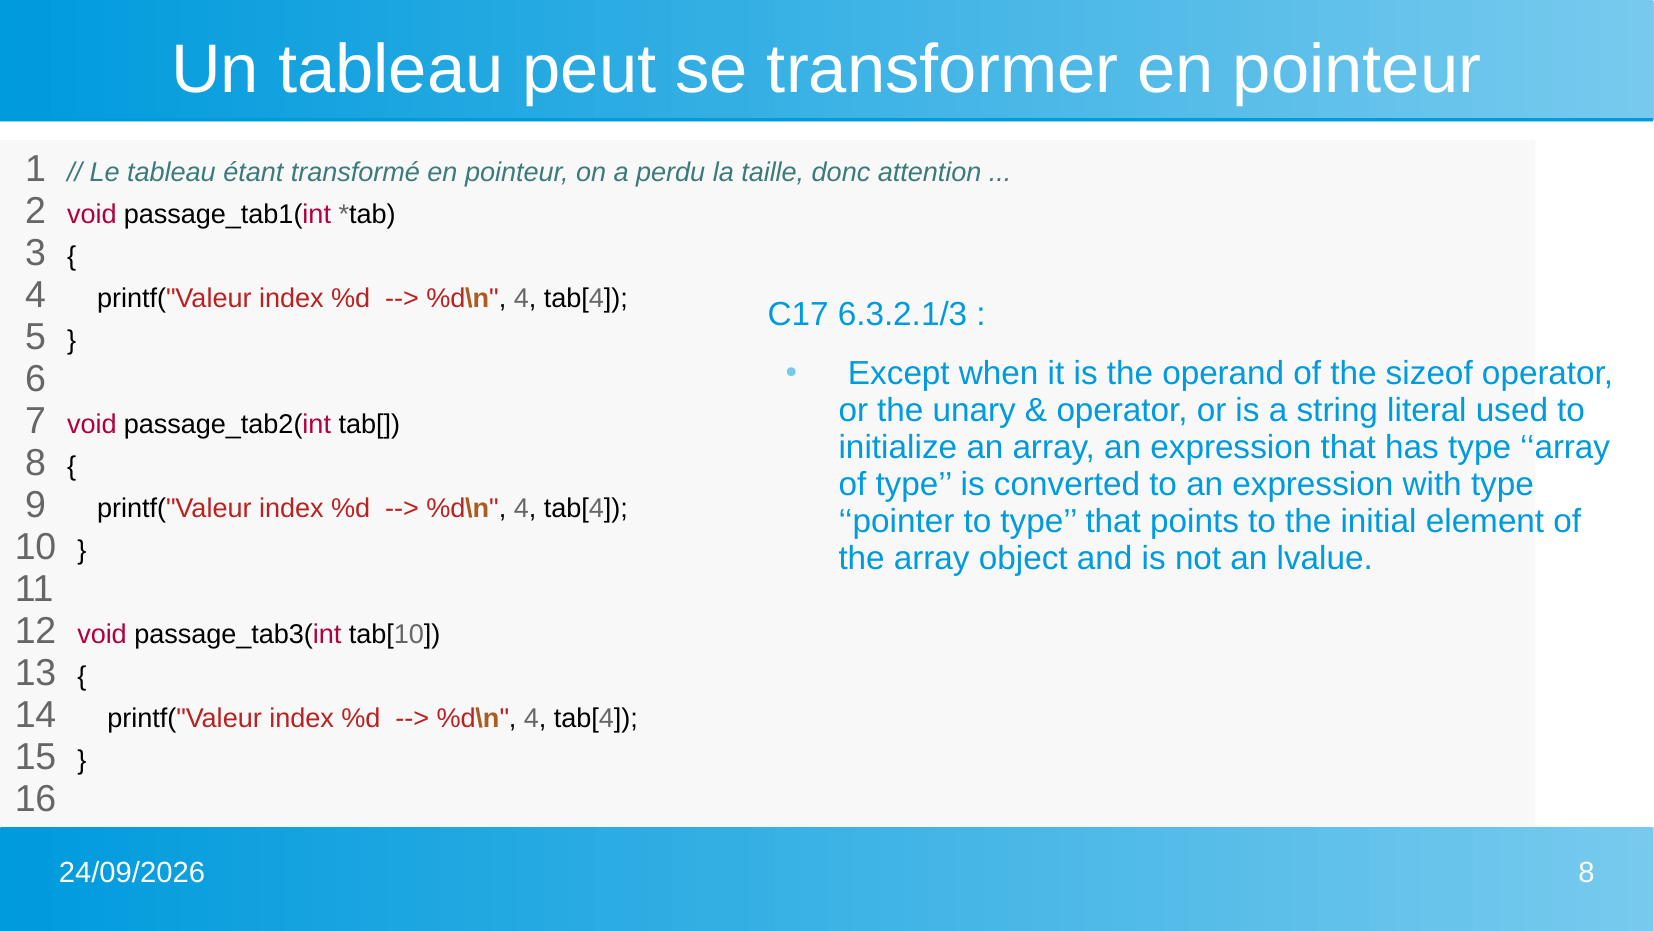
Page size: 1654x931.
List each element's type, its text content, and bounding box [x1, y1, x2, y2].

list C17 6.3.2.1/3 : Except when it is the operand of the sizeof operator, or the unary & operator, or is a string literal used to initialize an array, an expression that has type ‘‘array of type’’ is converted to an expression with type ‘‘pointer to type’’ that points to the initial element of the array object and is not an lvalue. [767, 295, 1625, 680]
text_box 1 // Le tableau étant transformé en pointeur, on a perdu la taille, donc attention ... 2 void passage_tab1(int *tab) 3 { 4 printf("Valeur index %d --> %d\n", 4, tab[4]); 5 } 6 7 void passage_tab2(int tab[]) 8 { 9 printf("Valeur index %d --> %d\n", 4, tab[4]); 10 } 11 12 void passage_tab3(int tab[10]) 13 { 14 printf("Valeur index %d --> %d\n", 4, tab[4]); 15 } 16 [0, 140, 1536, 827]
title Un tableau peut se transformer en pointeur [59, 29, 1595, 108]
